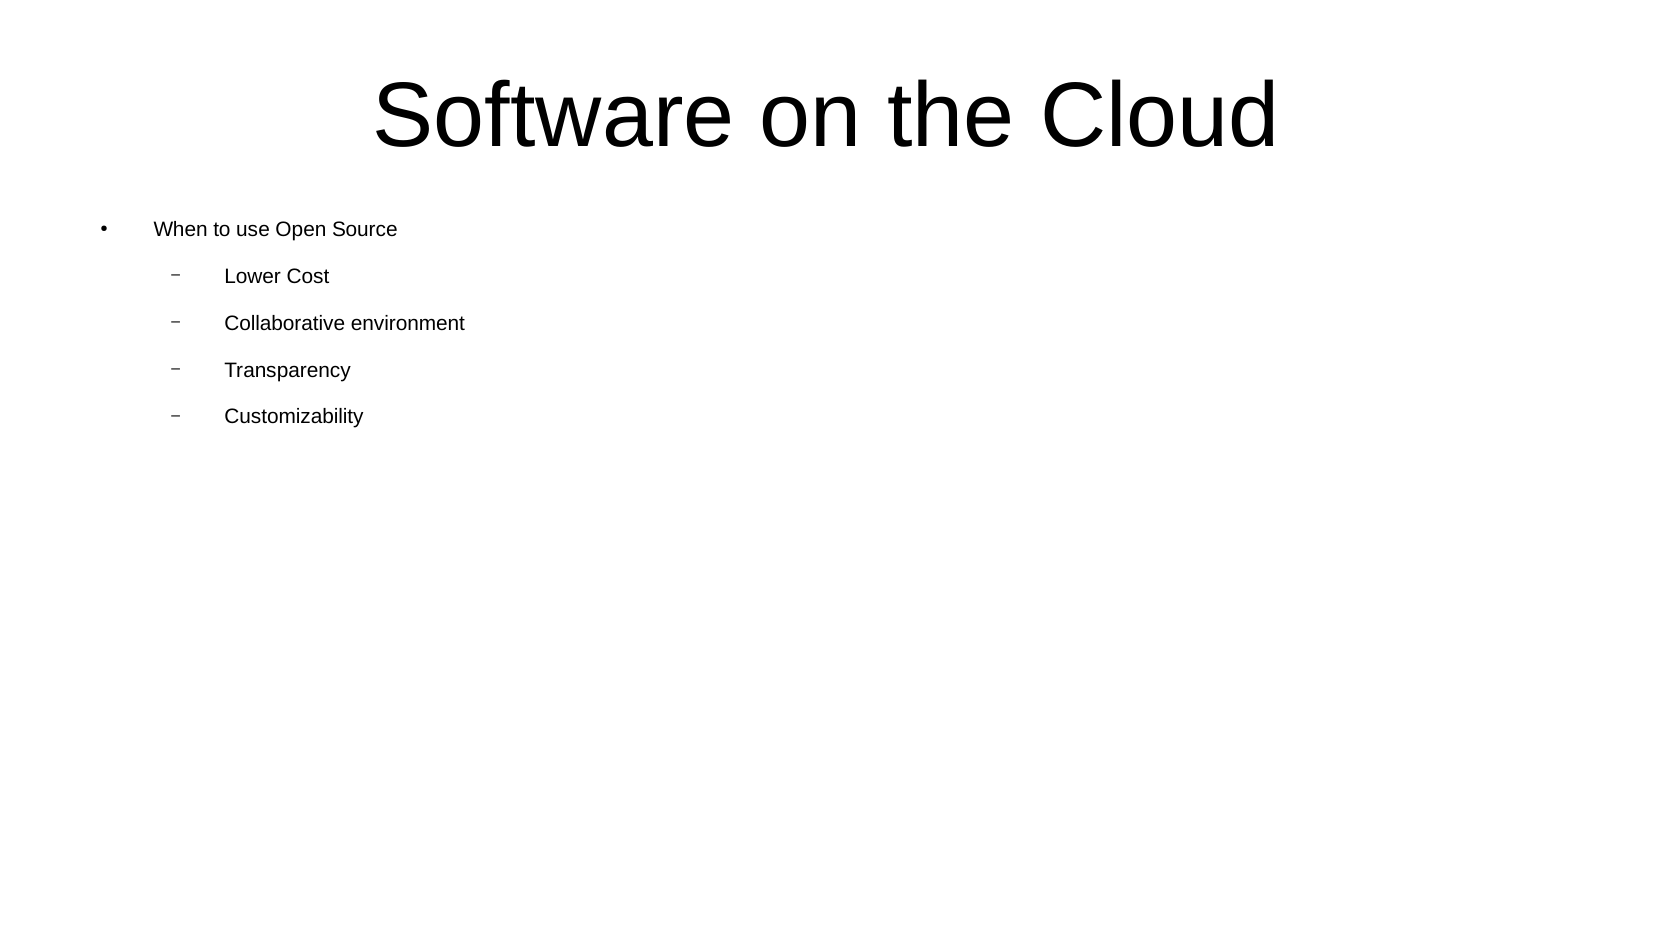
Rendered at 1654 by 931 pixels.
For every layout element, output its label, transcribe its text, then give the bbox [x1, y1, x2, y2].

title Software on the Cloud [82, 37, 1571, 193]
list When to use Open Source Lower Cost Collaborative environment Transparency Customizability [82, 217, 1571, 758]
